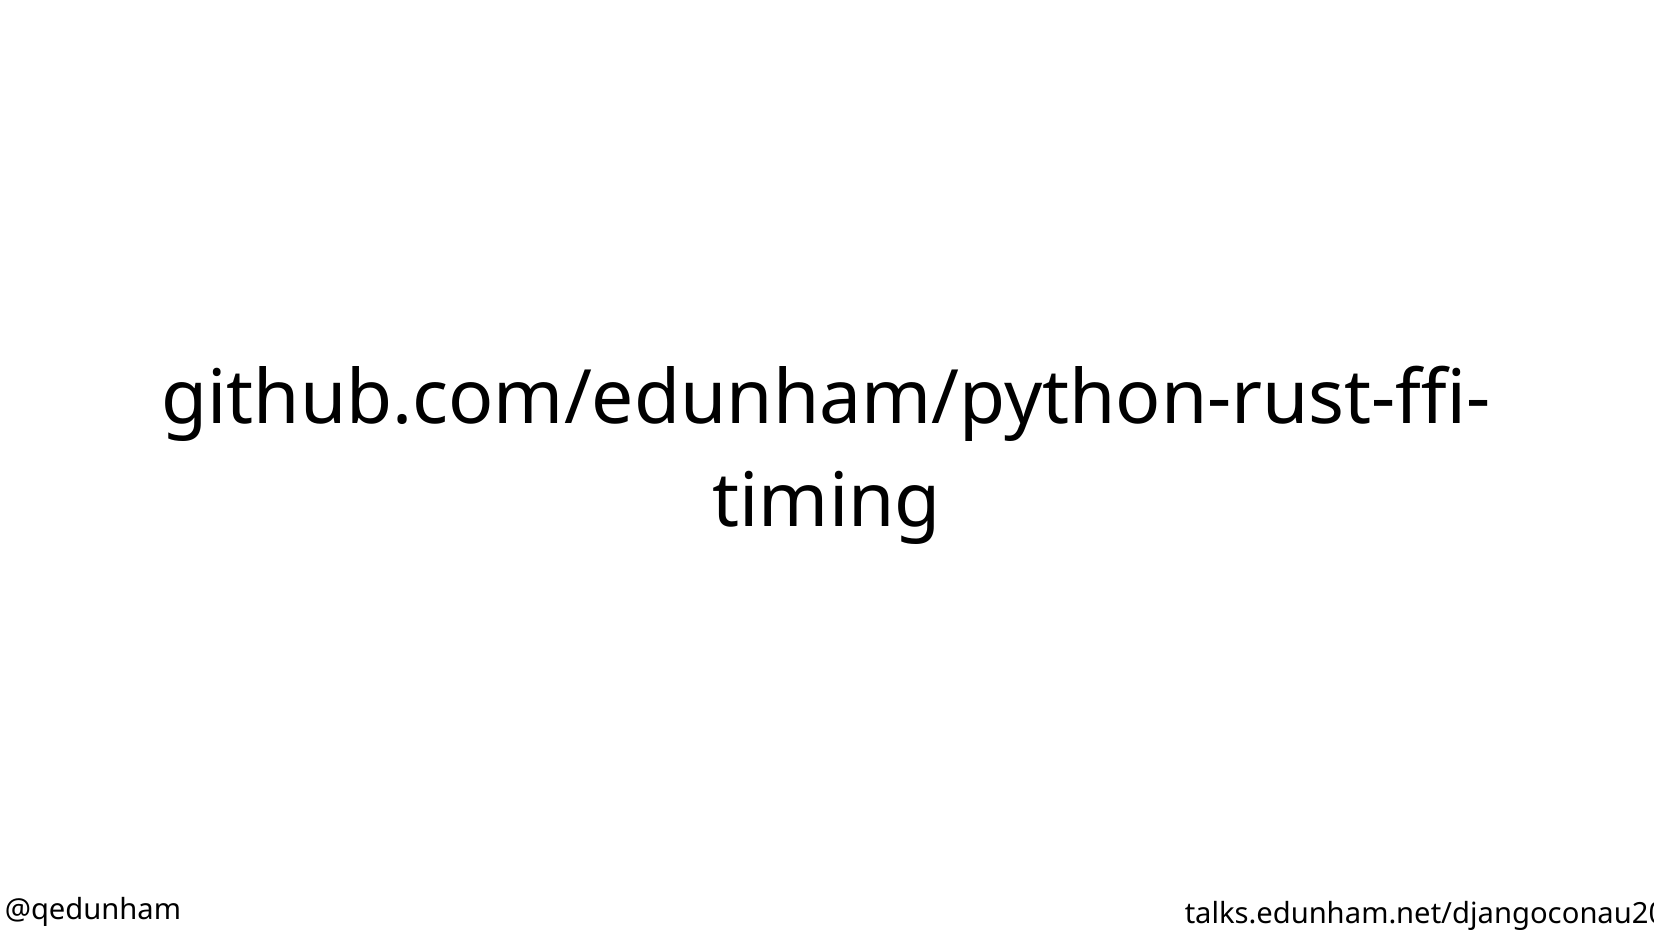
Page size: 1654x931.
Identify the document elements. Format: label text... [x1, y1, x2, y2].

title github.com/edunham/python-rust-ffi-timing [82, 37, 1571, 856]
